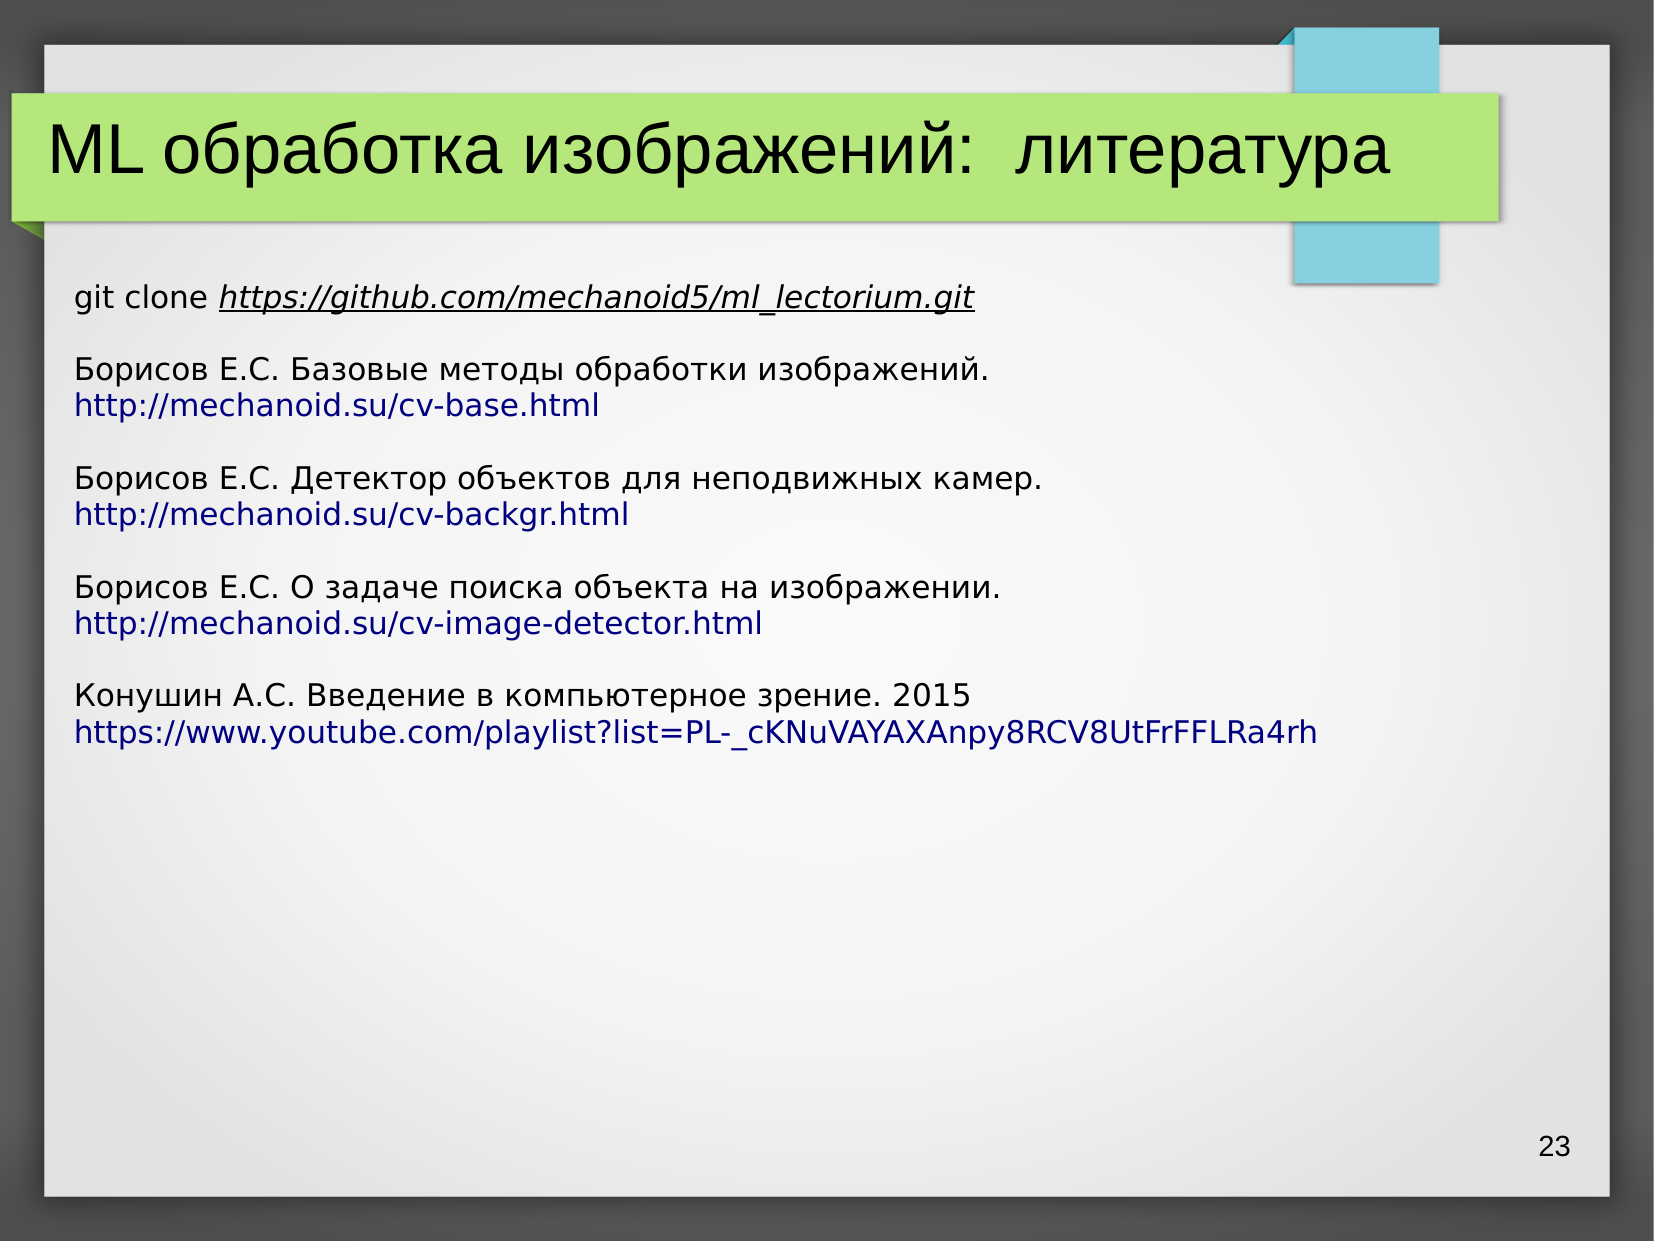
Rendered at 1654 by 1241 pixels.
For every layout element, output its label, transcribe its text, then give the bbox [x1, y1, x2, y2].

text_box git clone https://github.com/mechanoid5/ml_lectorium.git Борисов Е.С. Базовые методы обработки изображений. http://mechanoid.su/cv-base.html Борисов Е.С. Детектор объектов для неподвижных камер. http://mechanoid.su/cv-backgr.html Борисов Е.С. О задаче поиска объекта на изображении. http://mechanoid.su/cv-image-detector.html Конушин А.С. Введение в компьютерное зрение. 2015 https://www.youtube.com/playlist?list=PL-_cKNuVAYAXAnpy8RCV8UtFrFFLRa4rh [59, 271, 1536, 831]
picture [0, 0, 1654, 1241]
title ML обработка изображений: литература [47, 96, 1536, 201]
